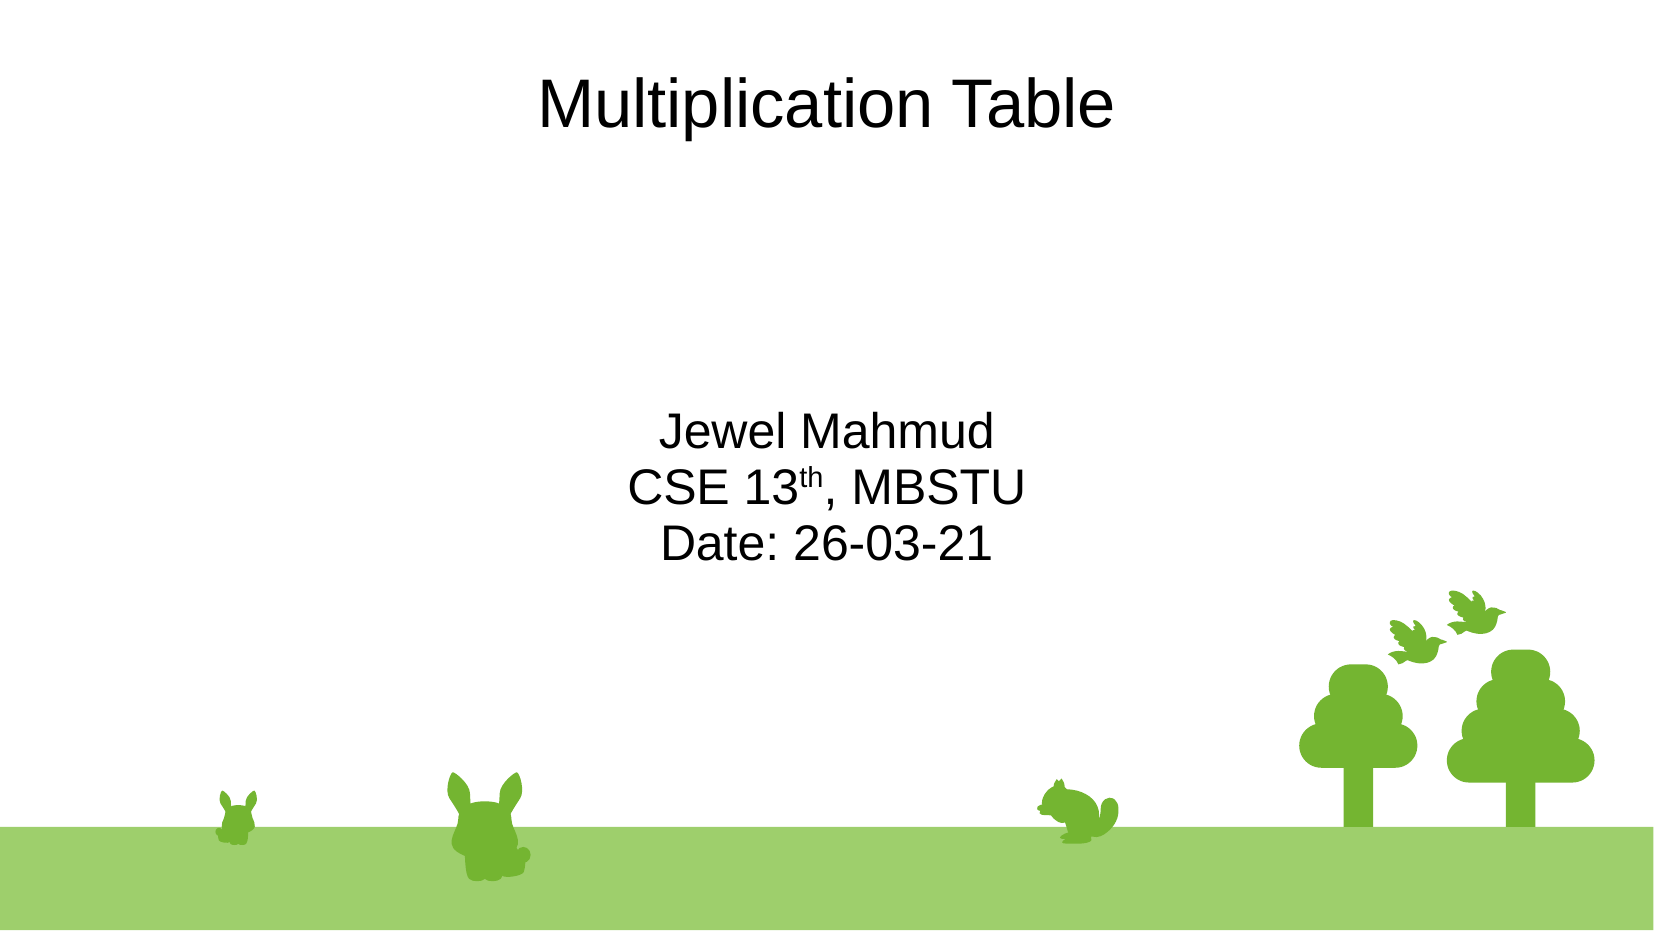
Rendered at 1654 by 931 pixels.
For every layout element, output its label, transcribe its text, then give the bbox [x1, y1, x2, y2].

title Multiplication Table [88, 29, 1565, 178]
subtitle Jewel Mahmud CSE 13th, MBSTU Date: 26-03-21 [88, 206, 1565, 768]
